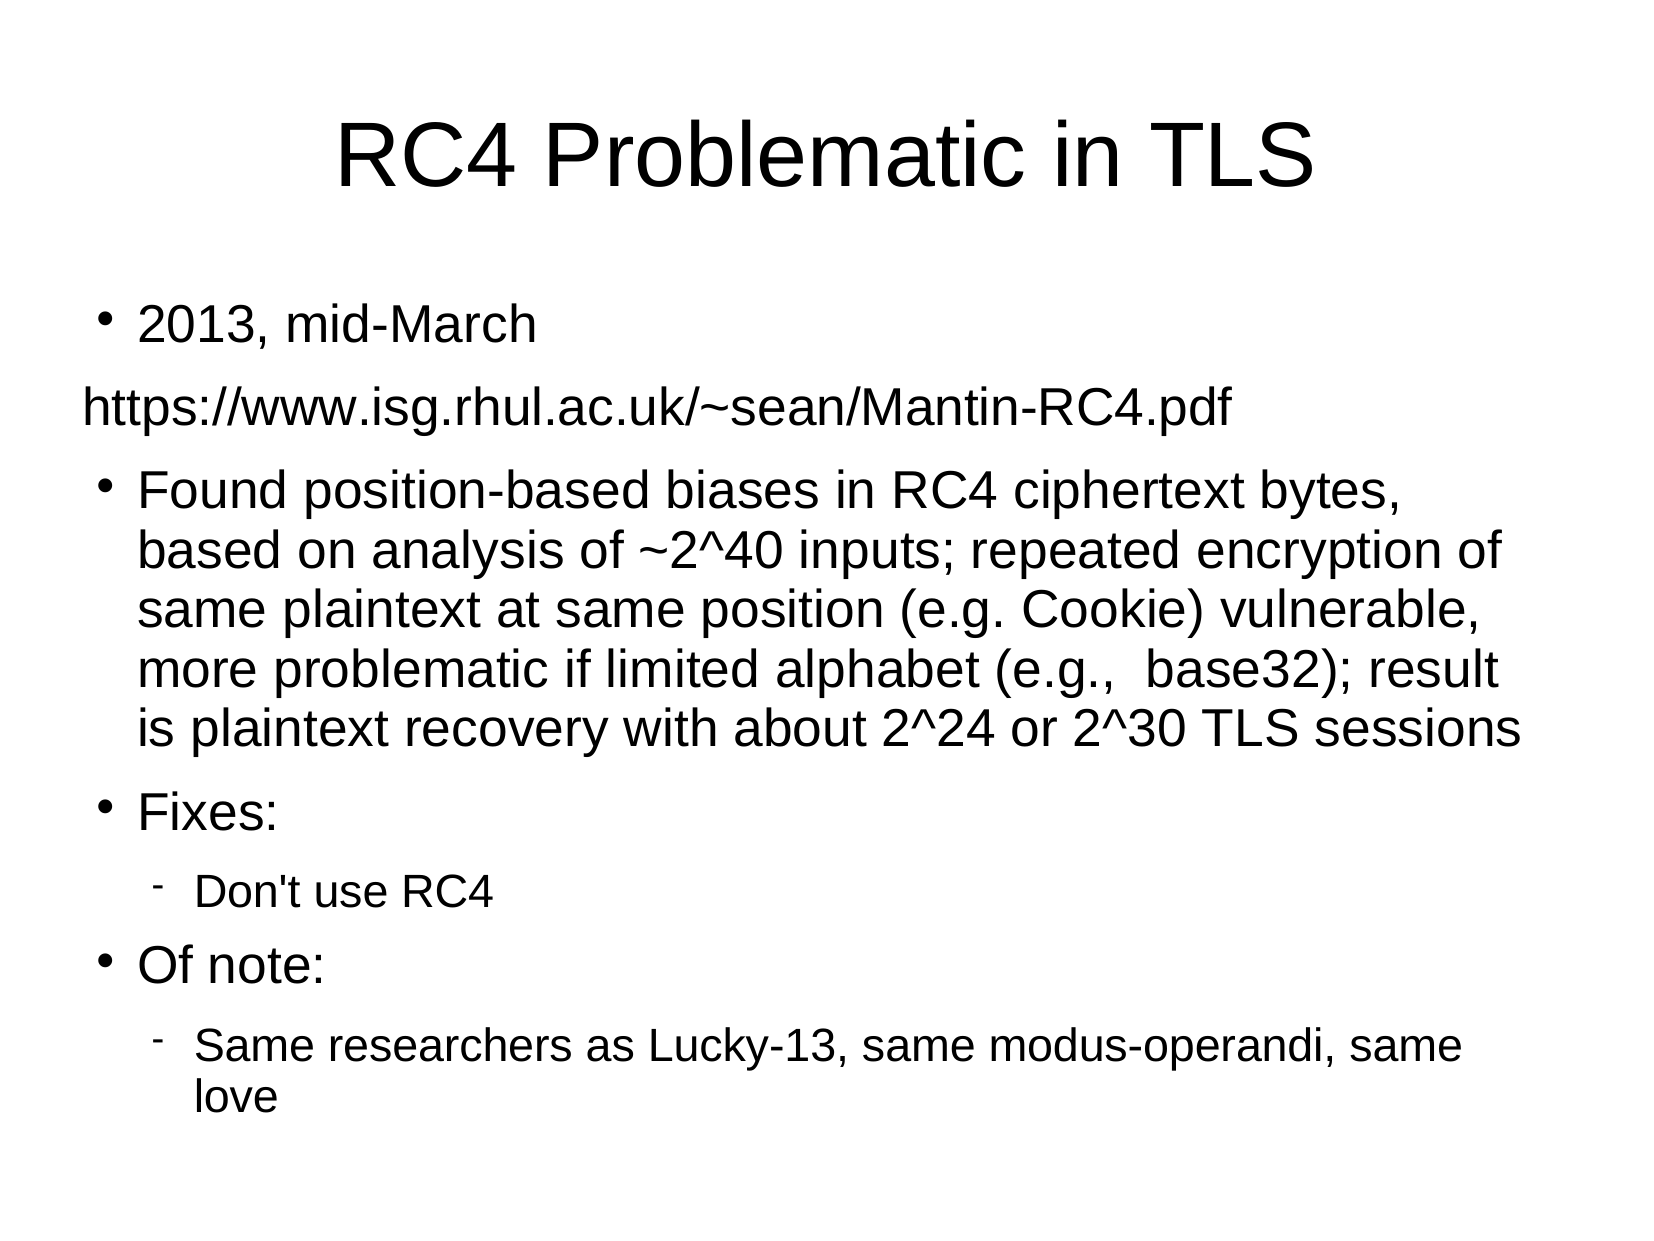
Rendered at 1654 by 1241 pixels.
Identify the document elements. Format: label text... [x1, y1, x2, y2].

title RC4 Problematic in TLS [82, 49, 1571, 257]
list 2013, mid-March https://www.isg.rhul.ac.uk/~sean/Mantin-RC4.pdf Found position-based biases in RC4 ciphertext bytes, based on analysis of ~2^40 inputs; repeated encryption of same plaintext at same position (e.g. Cookie) vulnerable, more problematic if limited alphabet (e.g., base32); result is plaintext recovery with about 2^24 or 2^30 TLS sessions Fixes: Don't use RC4 Of note: Same researchers as Lucky-13, same modus-operandi, same love [82, 290, 1538, 1152]
